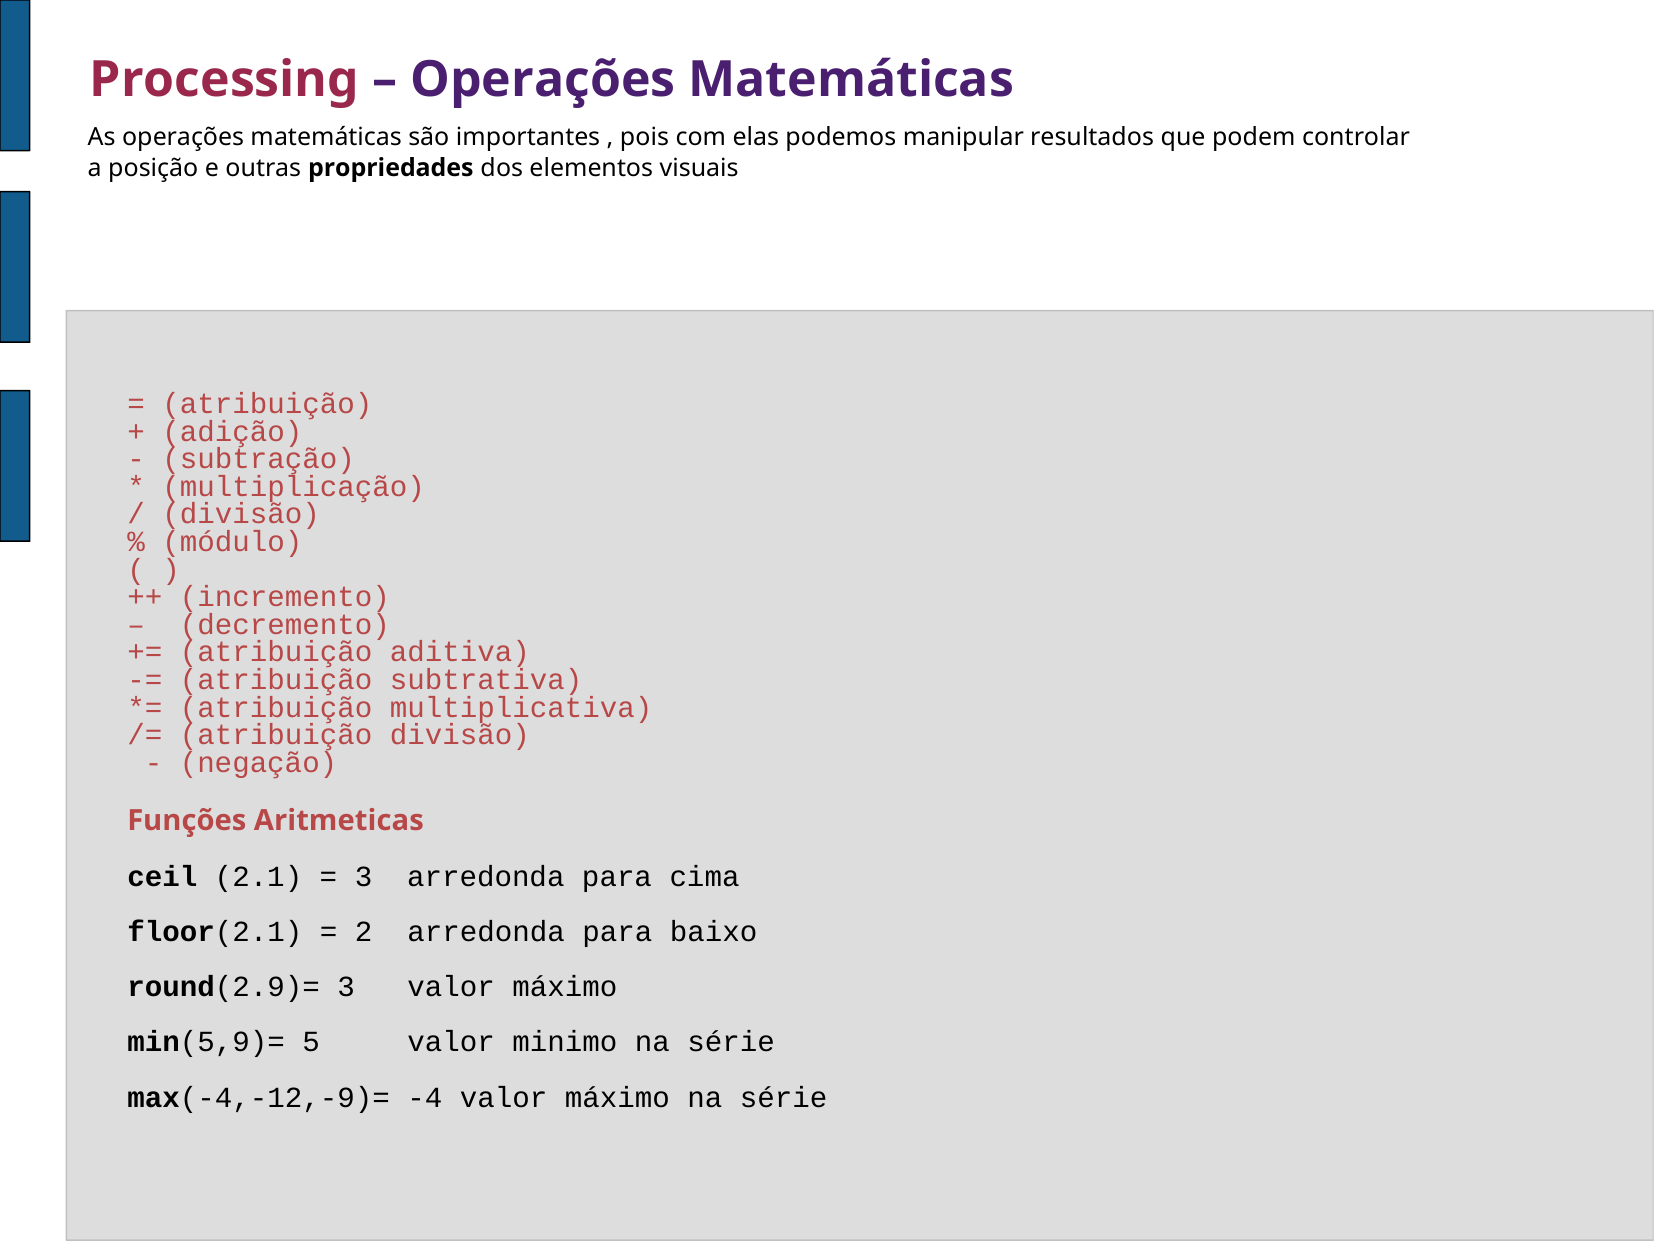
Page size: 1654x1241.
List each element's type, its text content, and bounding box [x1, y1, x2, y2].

text_box As operações matemáticas são importantes , pois com elas podemos manipular resultados que podem controlar a posição e outras propriedades dos elementos visuais [72, 112, 1529, 188]
text_box = (atribuição) + (adição) - (subtração) * (multiplicação) / (divisão) % (módulo) ( ) ++ (incremento) – (decremento) += (atribuição aditiva) -= (atribuição subtrativa) *= (atribuição multiplicativa) /= (atribuição divisão) - (negação) Funções Aritmeticas ceil (2.1) = 3 arredonda para cima floor(2.1) = 2 arredonda para baixo round(2.9)= 3 valor máximo min(5,9)= 5 valor minimo na série max(-4,-12,-9)= -4 valor máximo na série [112, 375, 1438, 734]
text_box Processing – Operações Matemáticas [75, 37, 1501, 112]
